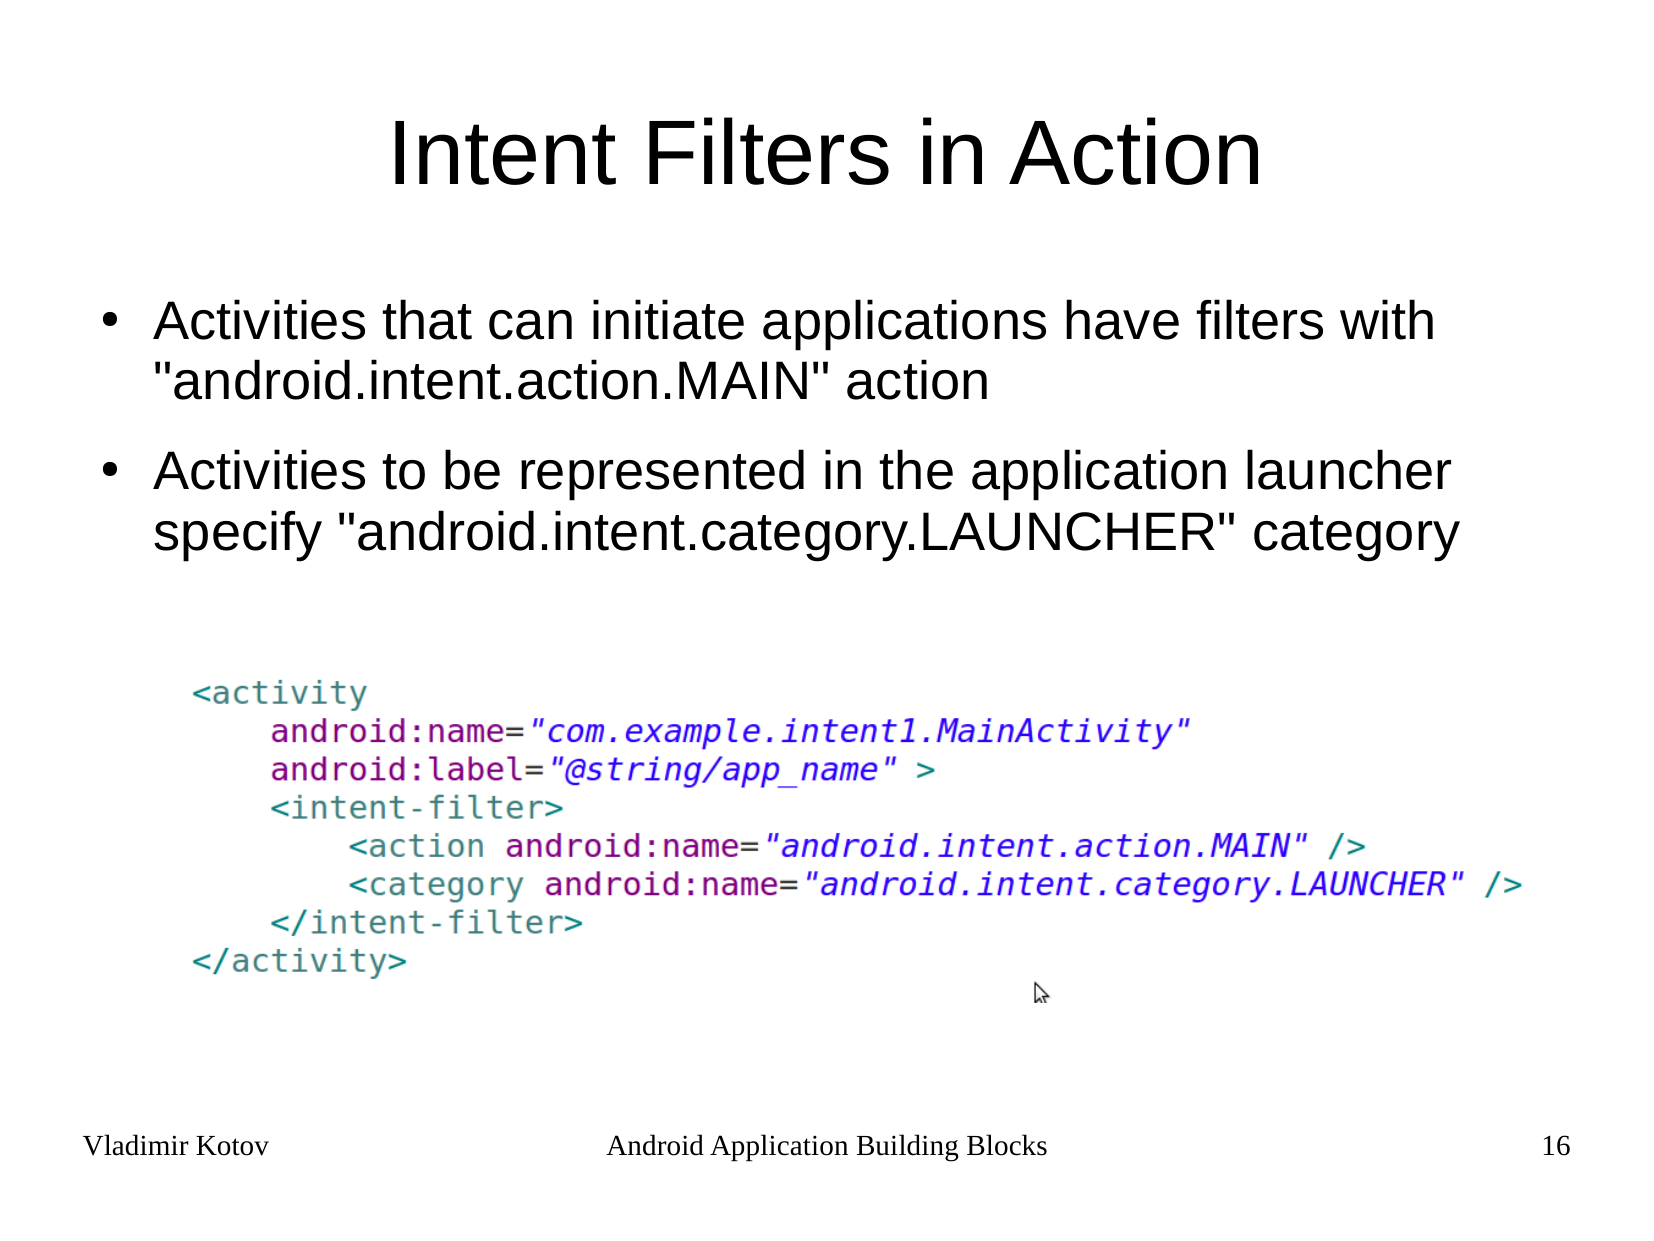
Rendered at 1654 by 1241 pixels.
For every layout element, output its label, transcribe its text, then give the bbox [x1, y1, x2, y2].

list Activities that can initiate applications have filters with "android.intent.action.MAIN" action Activities to be represented in the application launcher specify "android.intent.category.LAUNCHER" category [82, 290, 1571, 1109]
title Intent Filters in Action [82, 56, 1571, 250]
picture [187, 668, 1525, 1003]
